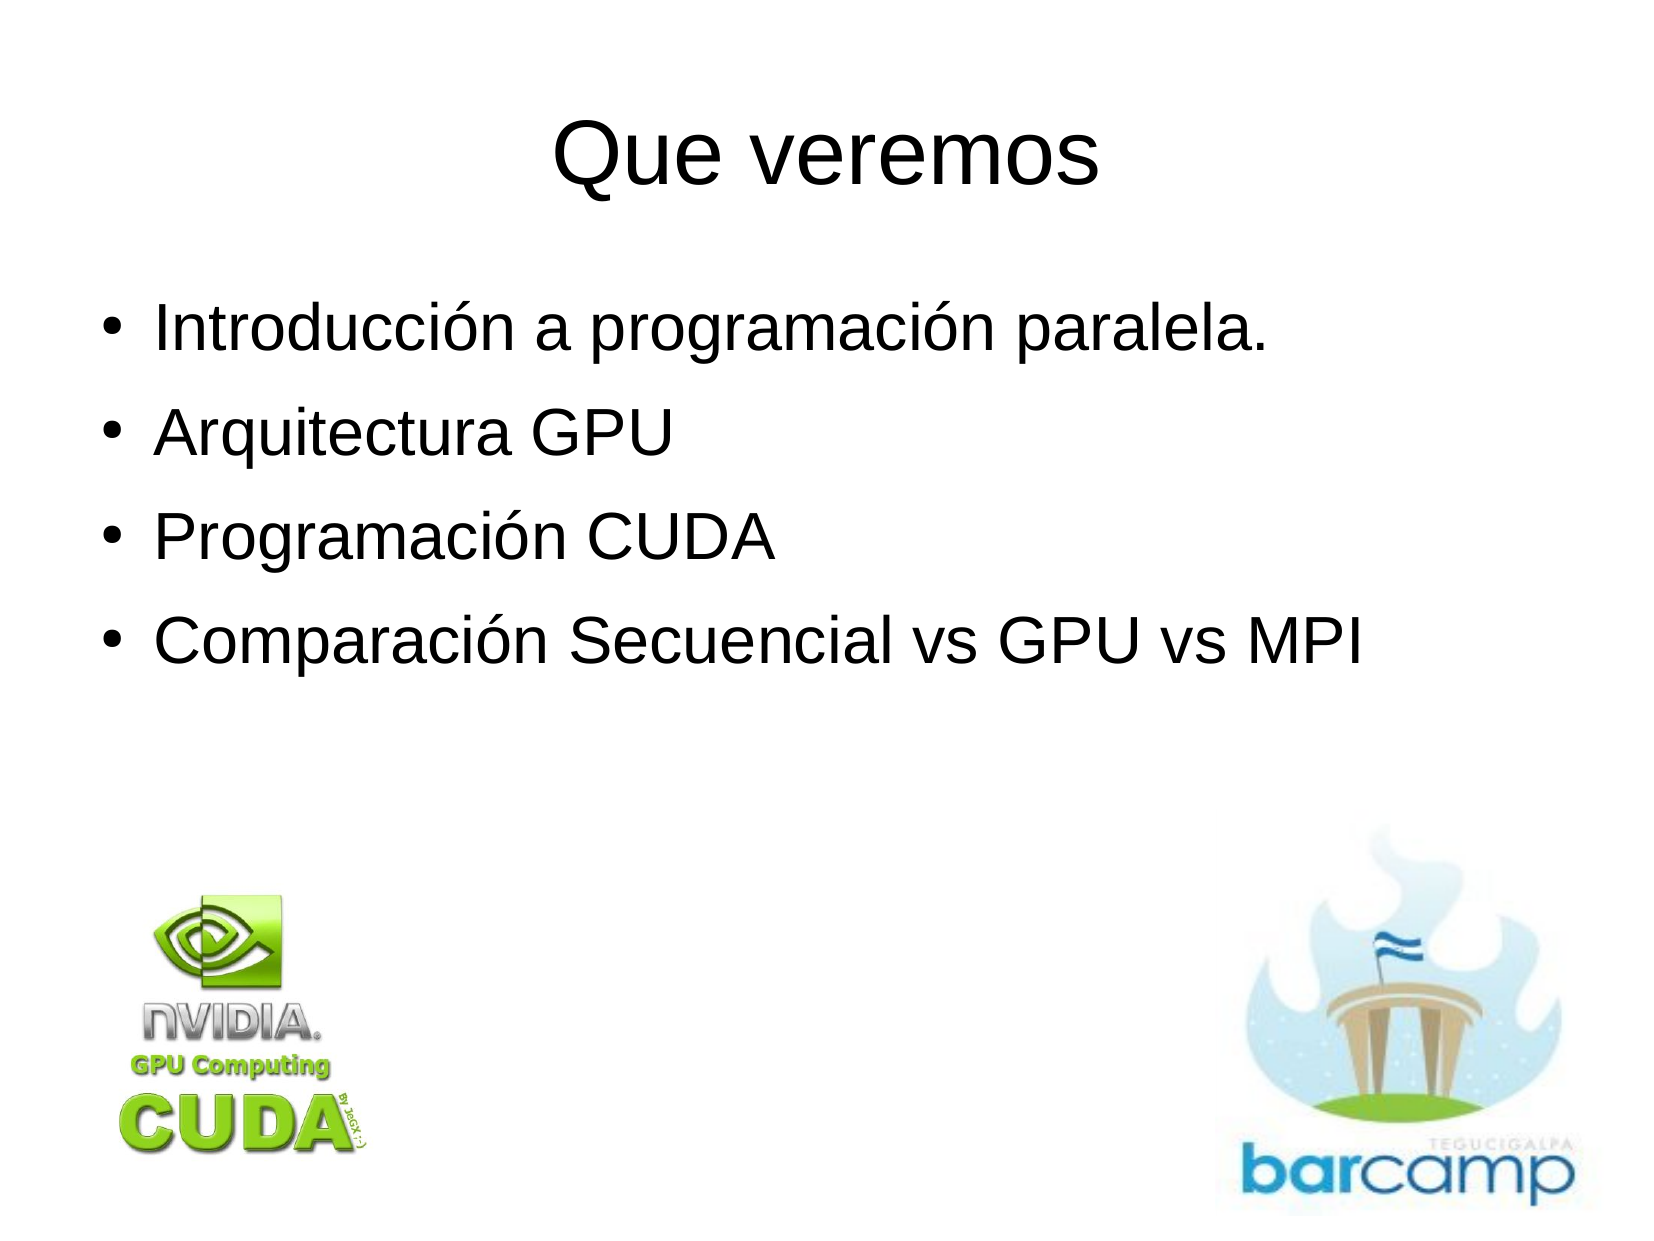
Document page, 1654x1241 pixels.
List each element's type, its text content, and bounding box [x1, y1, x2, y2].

list Introducción a programación paralela. Arquitectura GPU Programación CUDA Comparación Secuencial vs GPU vs MPI [82, 290, 1571, 1109]
title Que veremos [82, 49, 1571, 257]
picture [1215, 809, 1606, 1216]
picture [82, 1109, 385, 1185]
